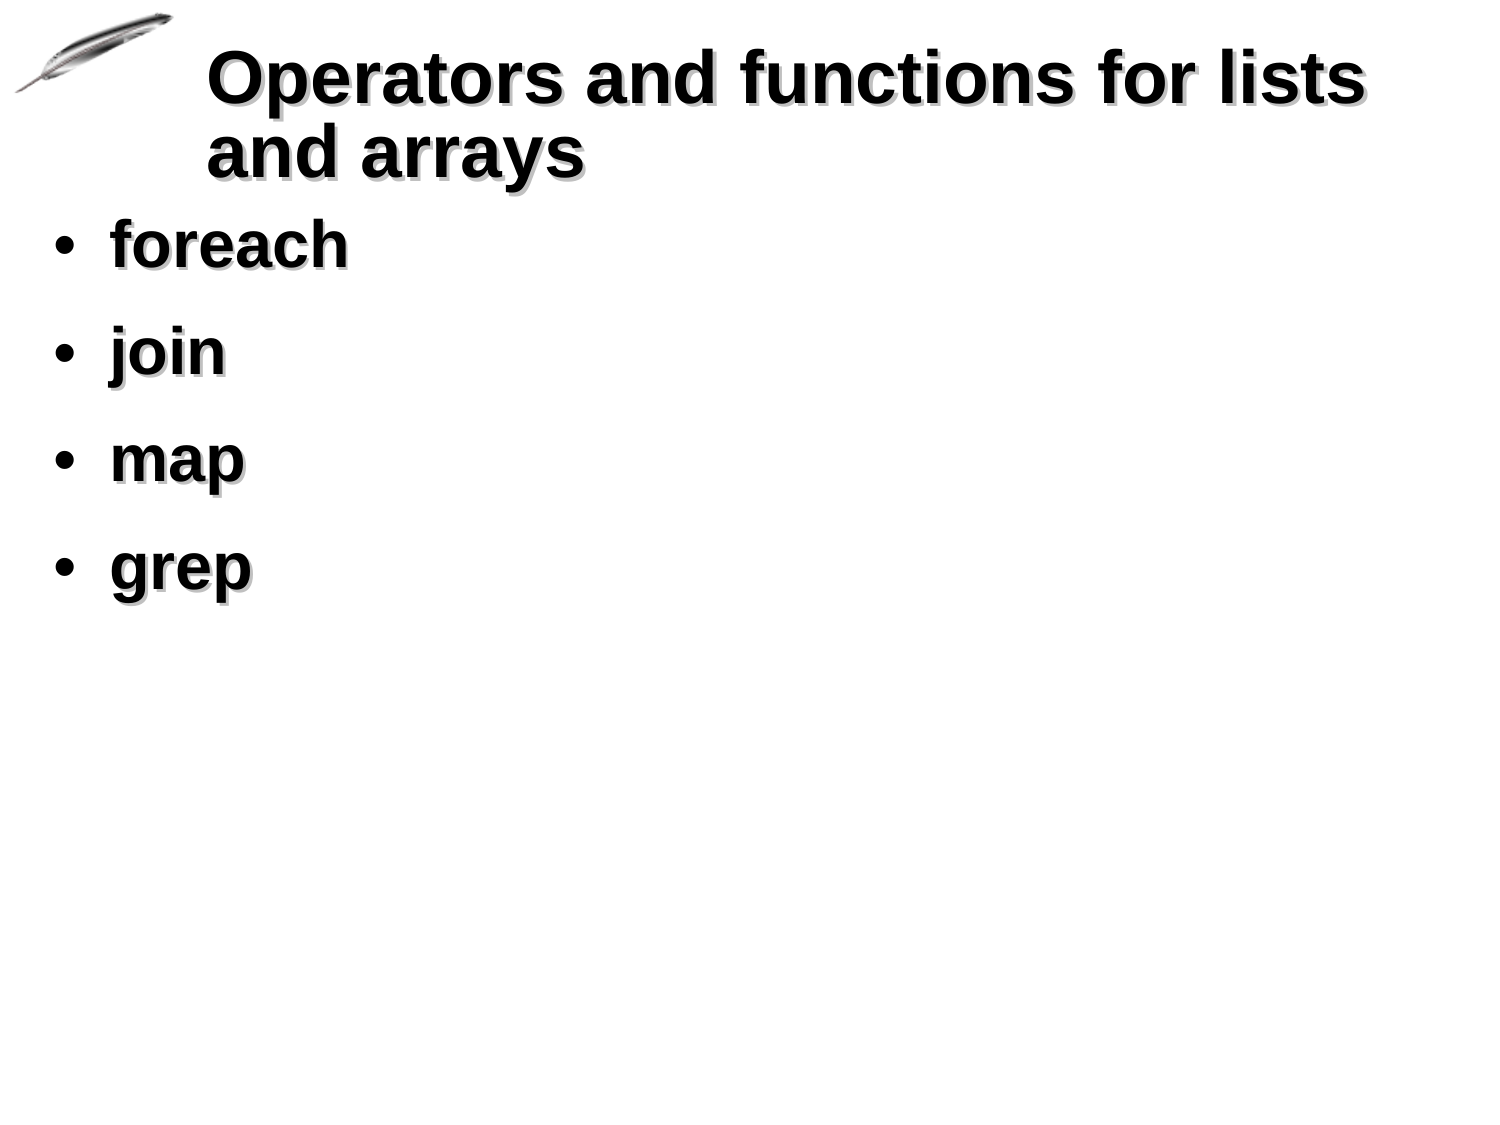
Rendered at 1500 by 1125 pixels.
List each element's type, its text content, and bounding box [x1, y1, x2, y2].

list foreach join map grep [53, 207, 1447, 1084]
picture [11, 11, 179, 95]
title Operators and functions for lists and arrays [206, 0, 1418, 207]
